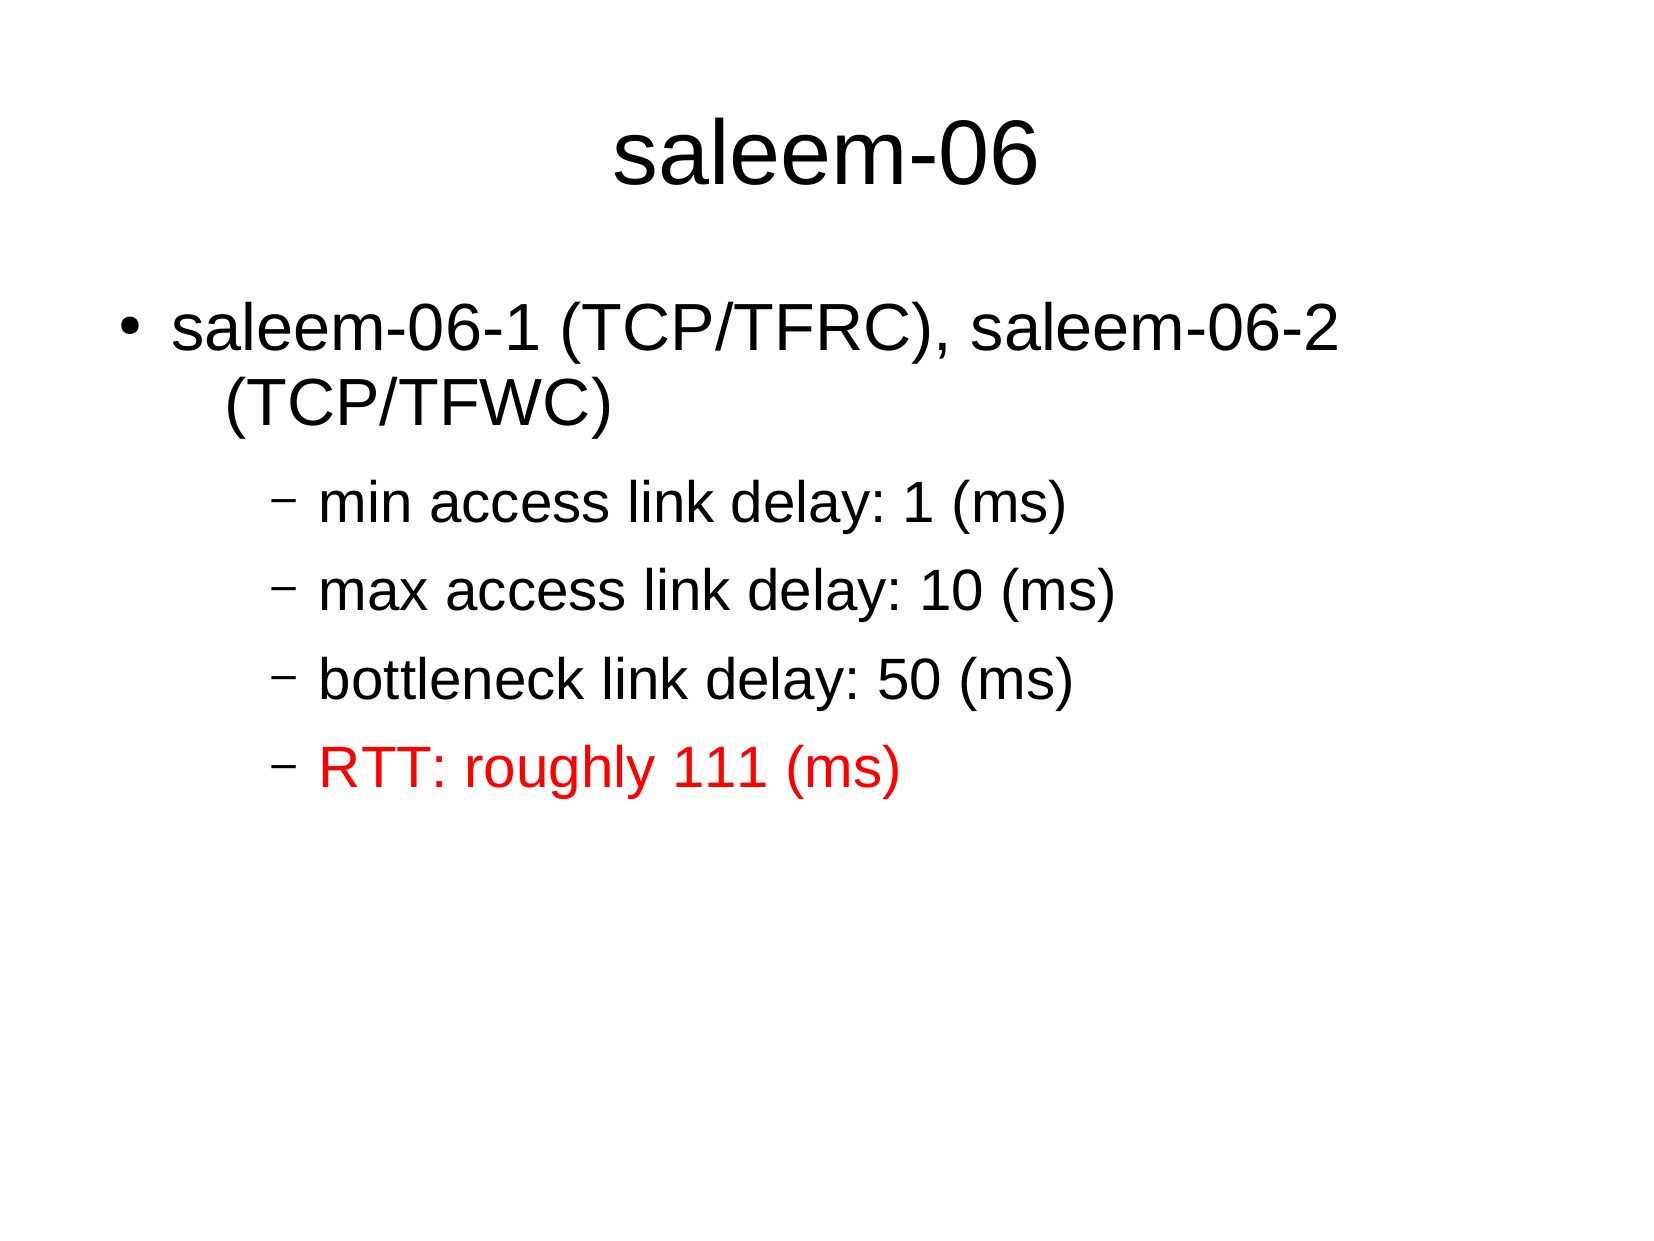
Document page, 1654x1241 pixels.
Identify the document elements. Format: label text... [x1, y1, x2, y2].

title saleem-06 [82, 49, 1571, 257]
list saleem-06-1 (TCP/TFRC), saleem-06-2 (TCP/TFWC) min access link delay: 1 (ms) max access link delay: 10 (ms) bottleneck link delay: 50 (ms) RTT: roughly 111 (ms) [82, 290, 1571, 1109]
